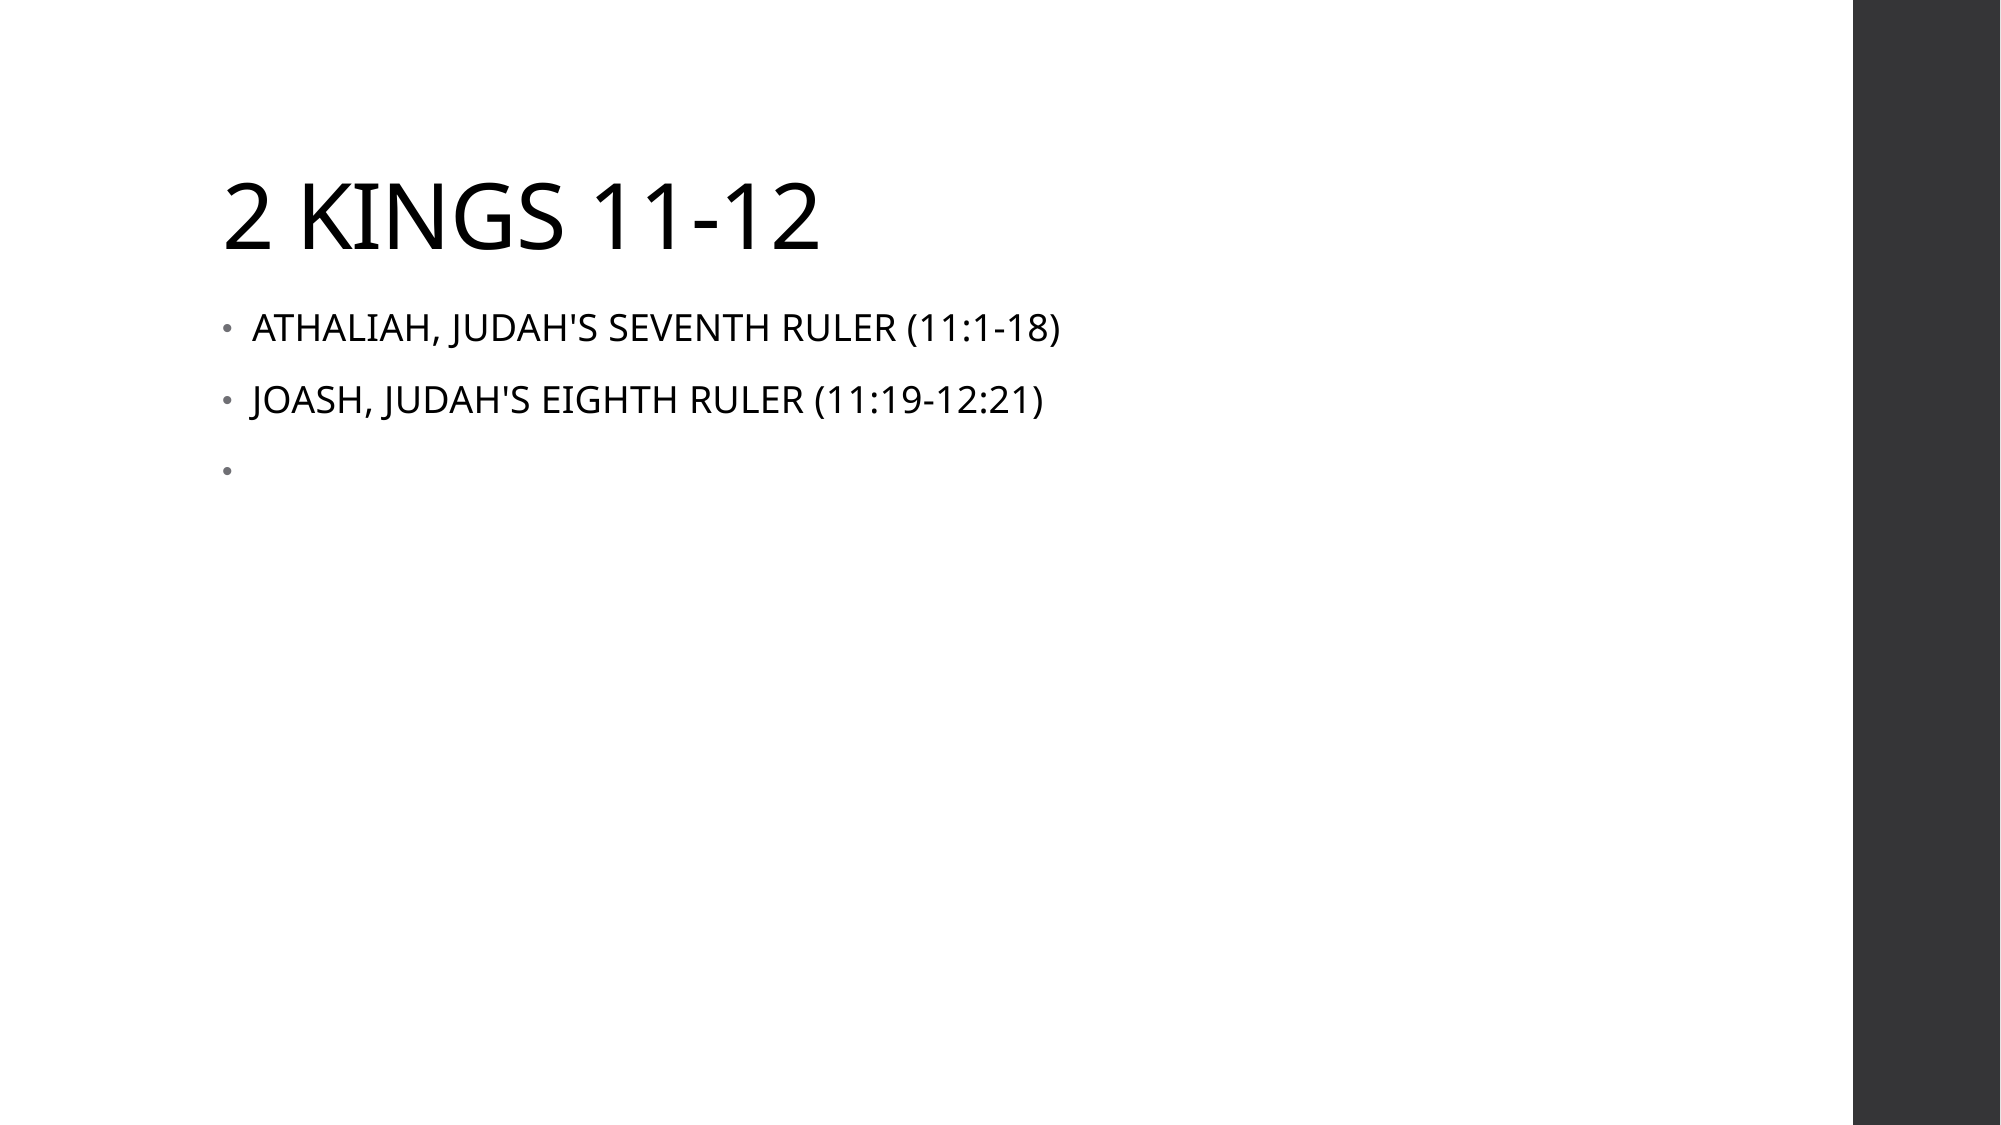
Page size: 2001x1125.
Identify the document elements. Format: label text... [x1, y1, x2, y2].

list ATHALIAH, JUDAH'S SEVENTH RULER (11:1-18) JOASH, JUDAH'S EIGHTH RULER (11:19-12:21) [206, 299, 1617, 1014]
title 2 KINGS 11-12 [206, 60, 1797, 278]
